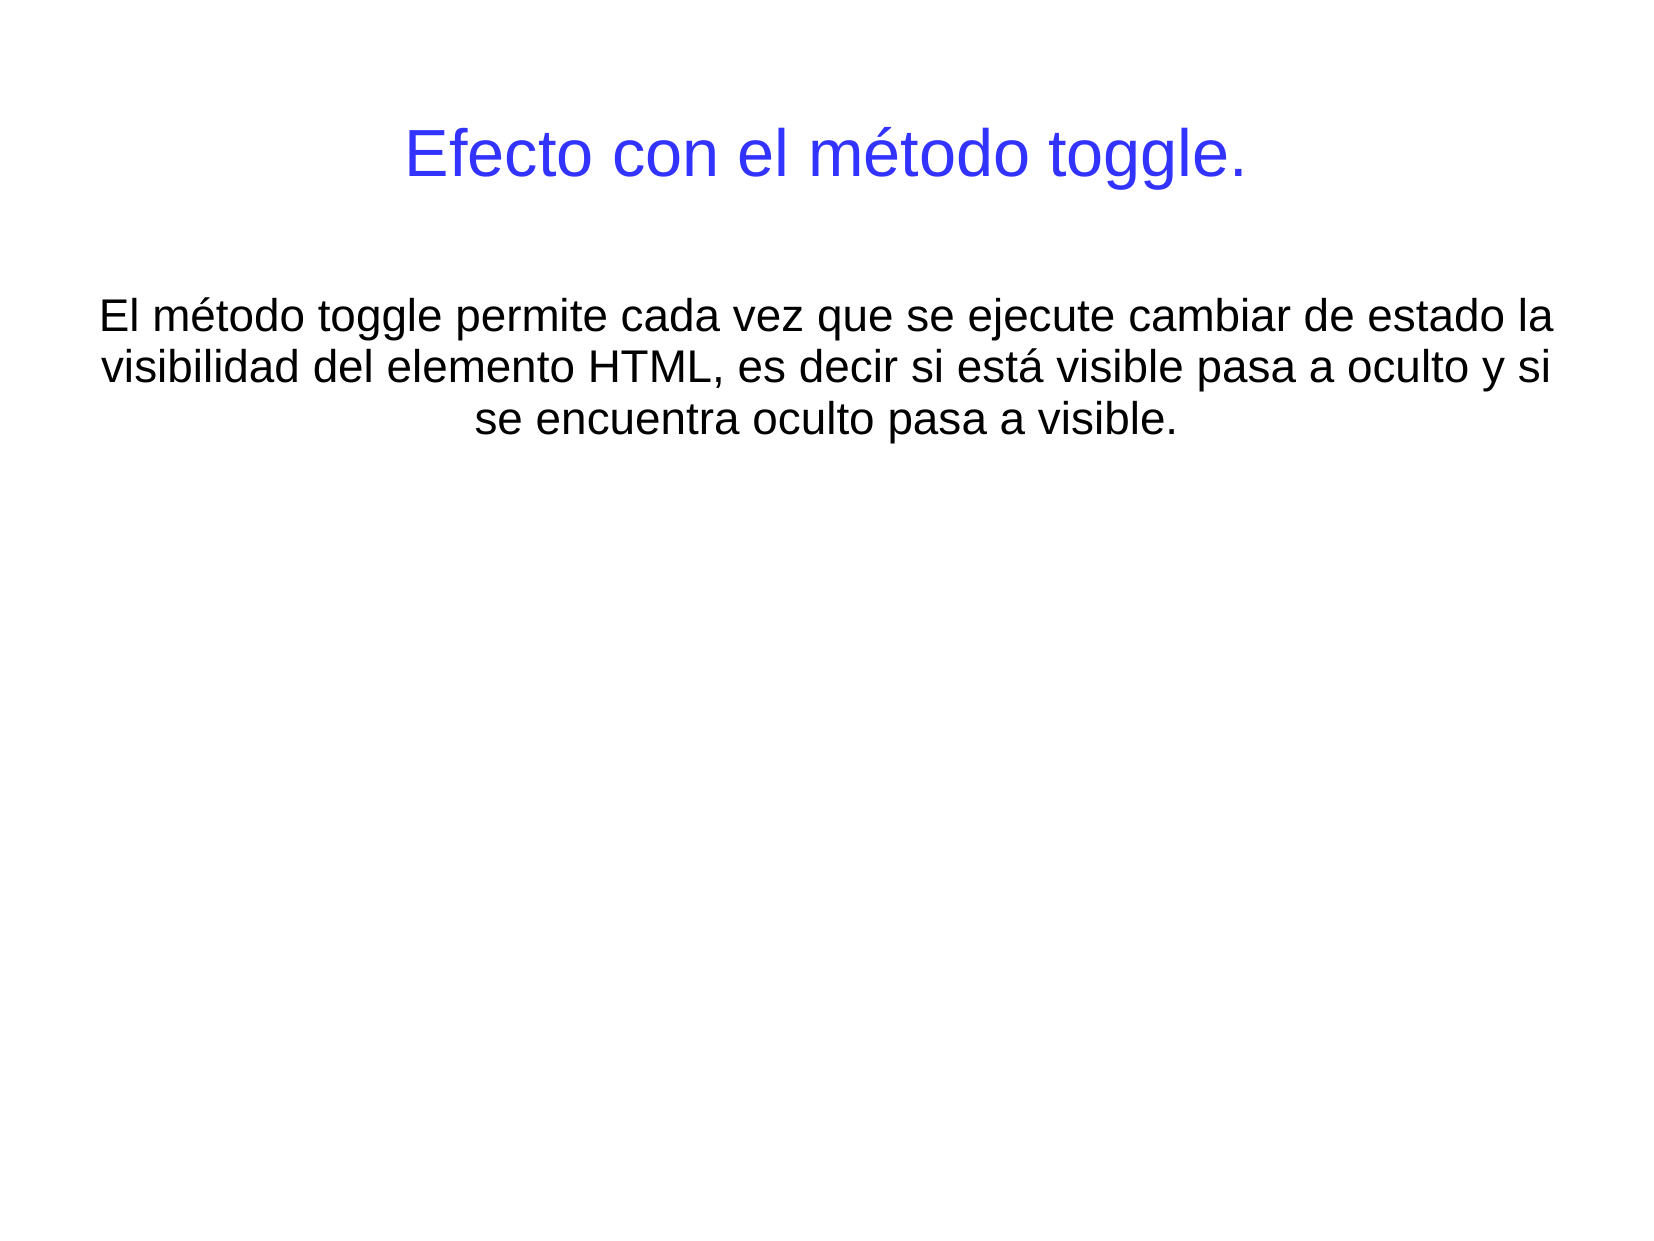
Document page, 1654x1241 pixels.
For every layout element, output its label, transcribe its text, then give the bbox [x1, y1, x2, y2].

list El método toggle permite cada vez que se ejecute cambiar de estado la visibilidad del elemento HTML, es decir si está visible pasa a oculto y si se encuentra oculto pasa a visible. [82, 290, 1571, 1010]
title Efecto con el método toggle. [82, 49, 1571, 257]
